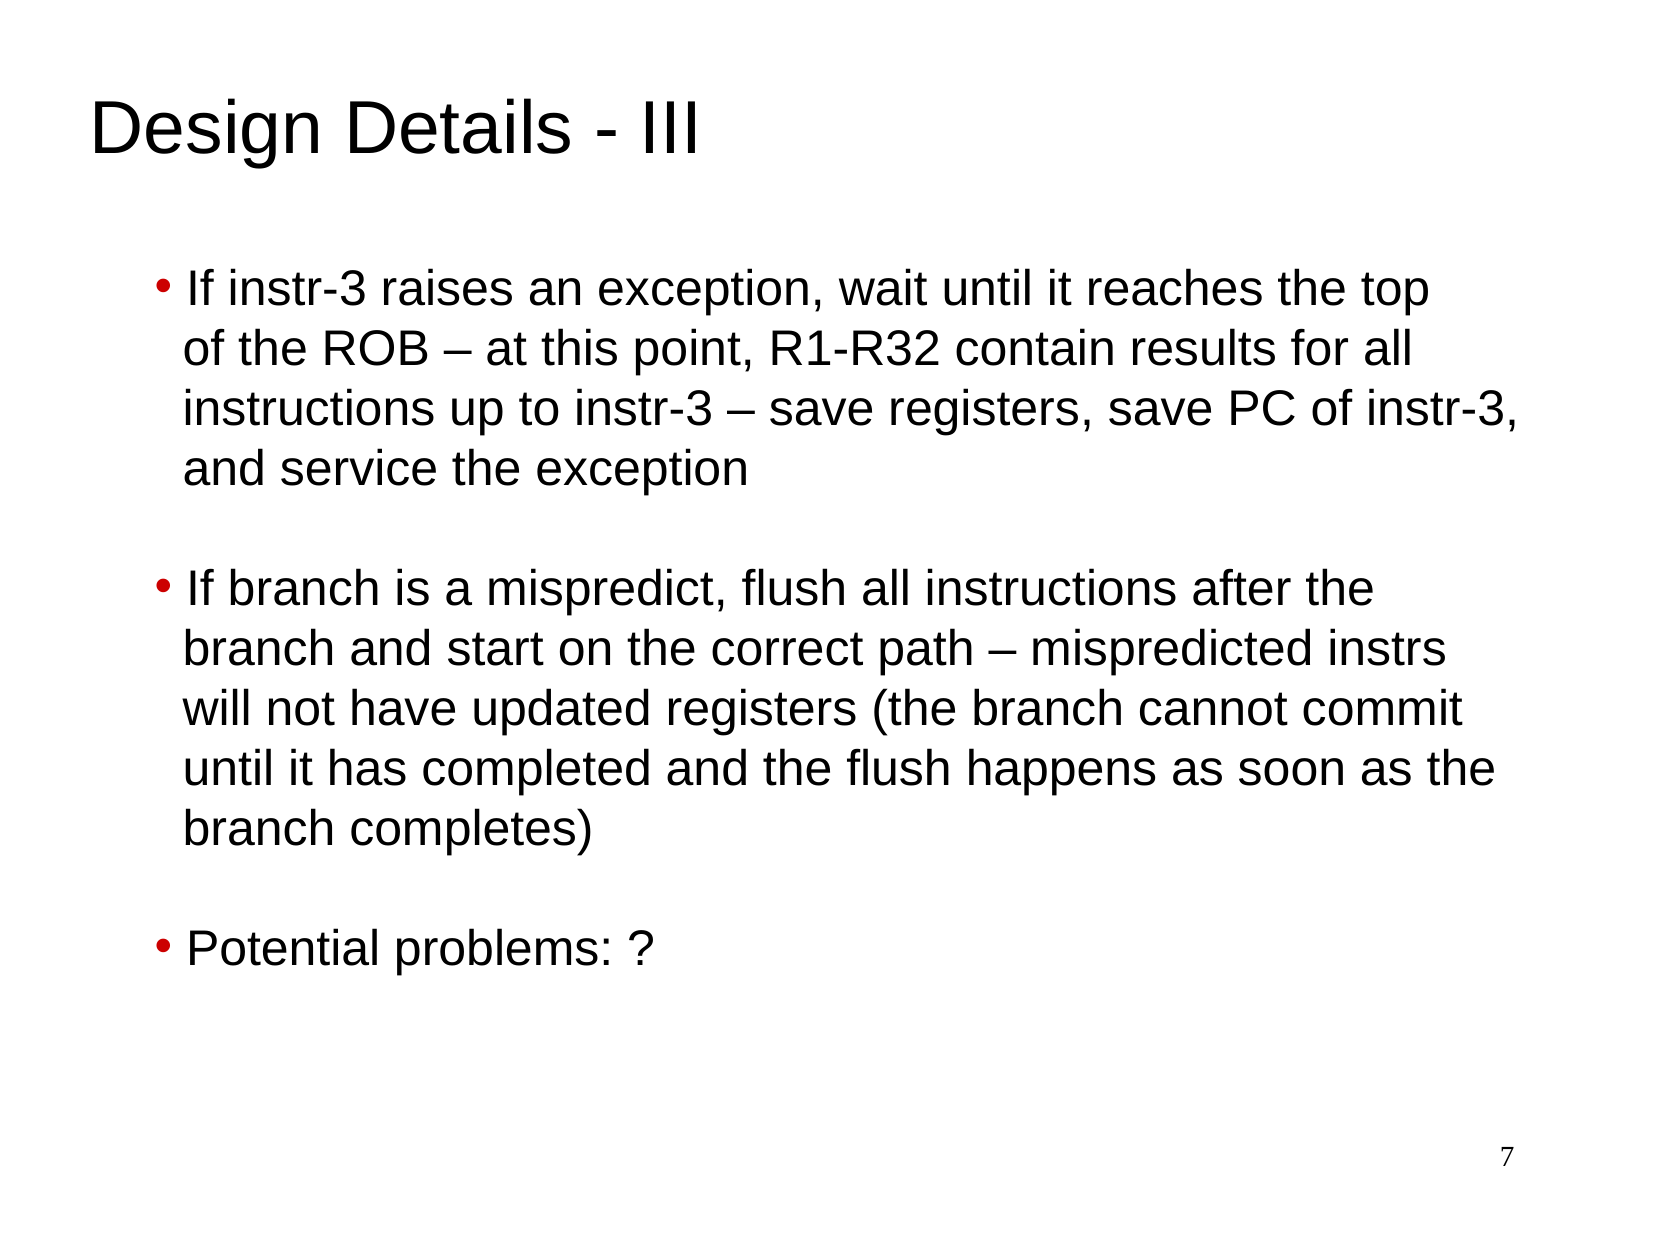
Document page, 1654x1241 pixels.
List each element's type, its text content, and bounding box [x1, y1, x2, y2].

text_box Design Details - III [75, 71, 718, 177]
text_box <number> [1184, 1129, 1530, 1213]
text_box If instr-3 raises an exception, wait until it reaches the top of the ROB – at this point, R1-R32 contain results for all instructions up to instr-3 – save registers, save PC of instr-3, and service the exception If branch is a mispredict, flush all instructions after the branch and start on the correct path – mispredicted instrs will not have updated registers (the branch cannot commit until it has completed and the flush happens as soon as the branch completes) Potential problems: ? [139, 247, 1536, 984]
